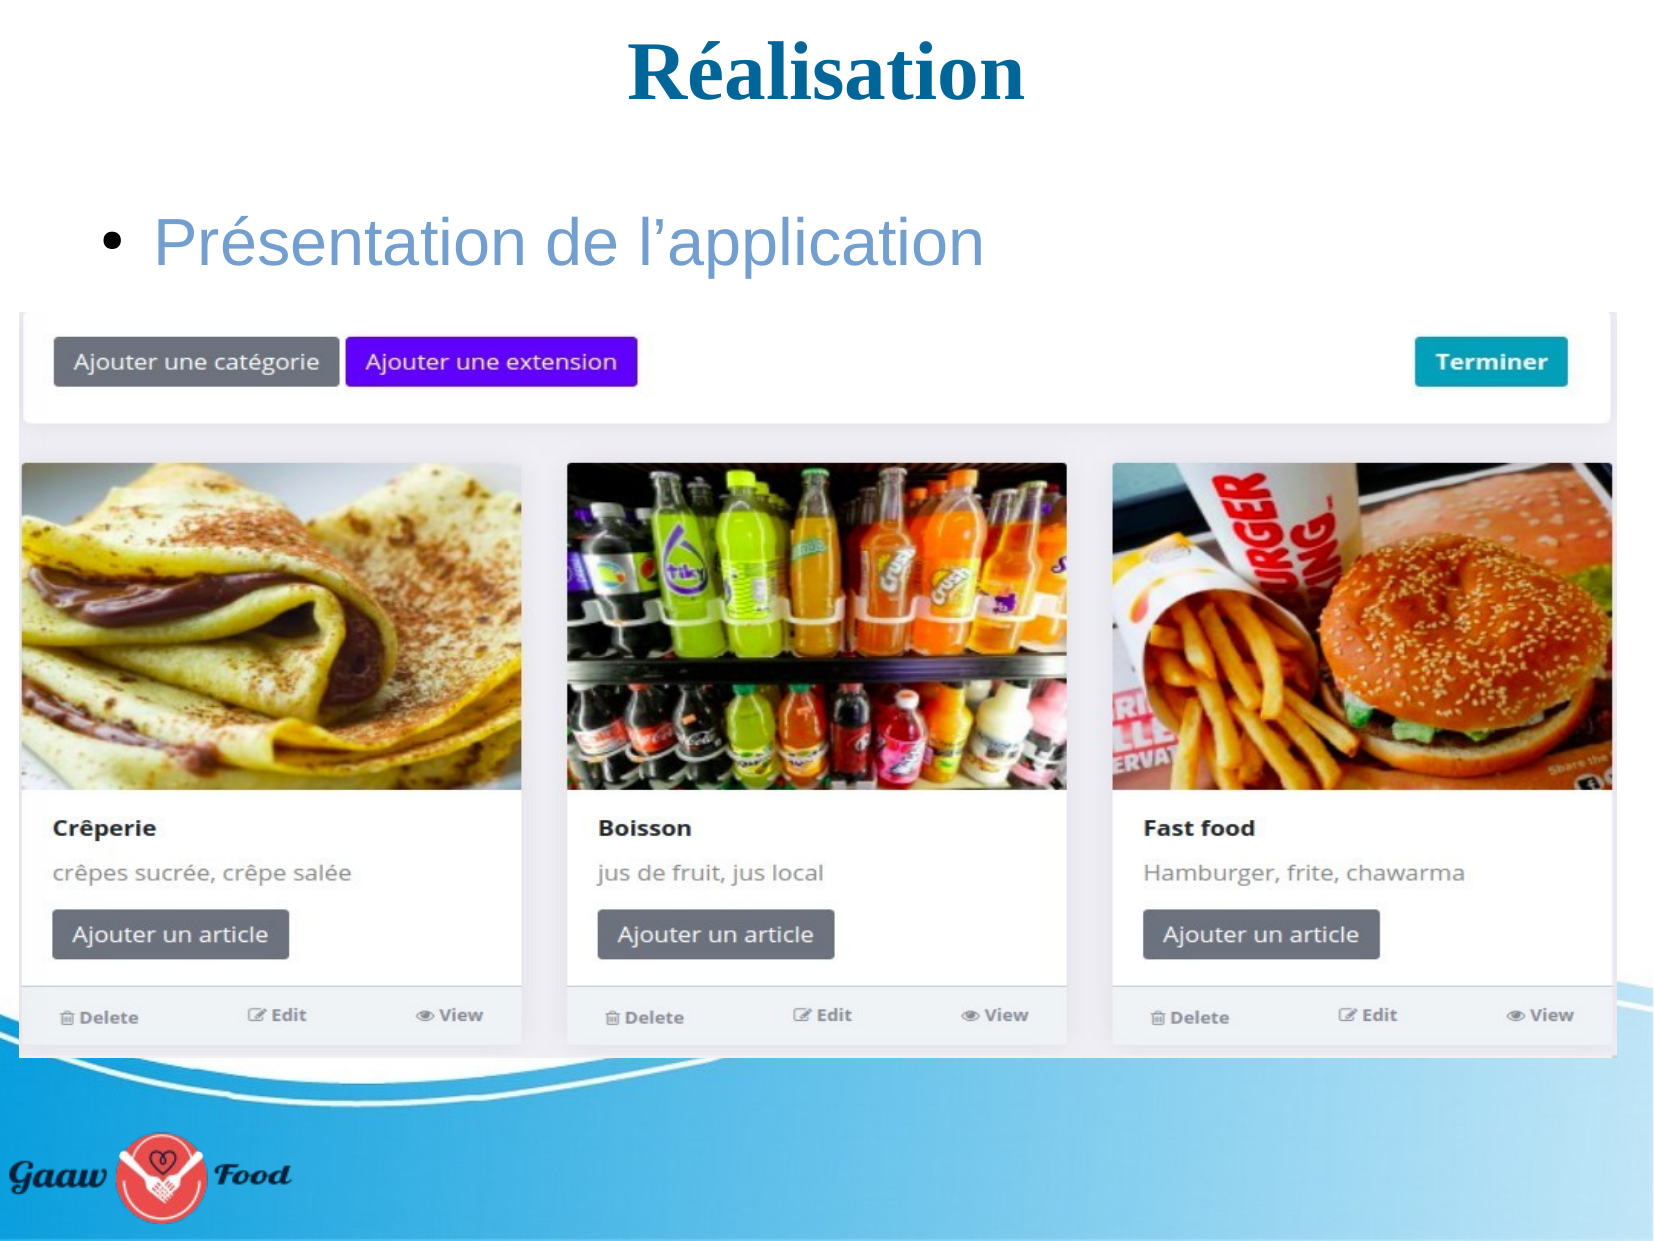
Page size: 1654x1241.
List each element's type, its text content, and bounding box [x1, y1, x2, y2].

picture [23, 1174, 30, 1191]
picture [34, 1174, 42, 1186]
title Réalisation [0, 0, 1654, 142]
list Présentation de l’application [82, 204, 1571, 312]
picture [0, 312, 1654, 1241]
picture [46, 1170, 53, 1186]
picture [56, 1170, 66, 1187]
picture [11, 1163, 21, 1182]
